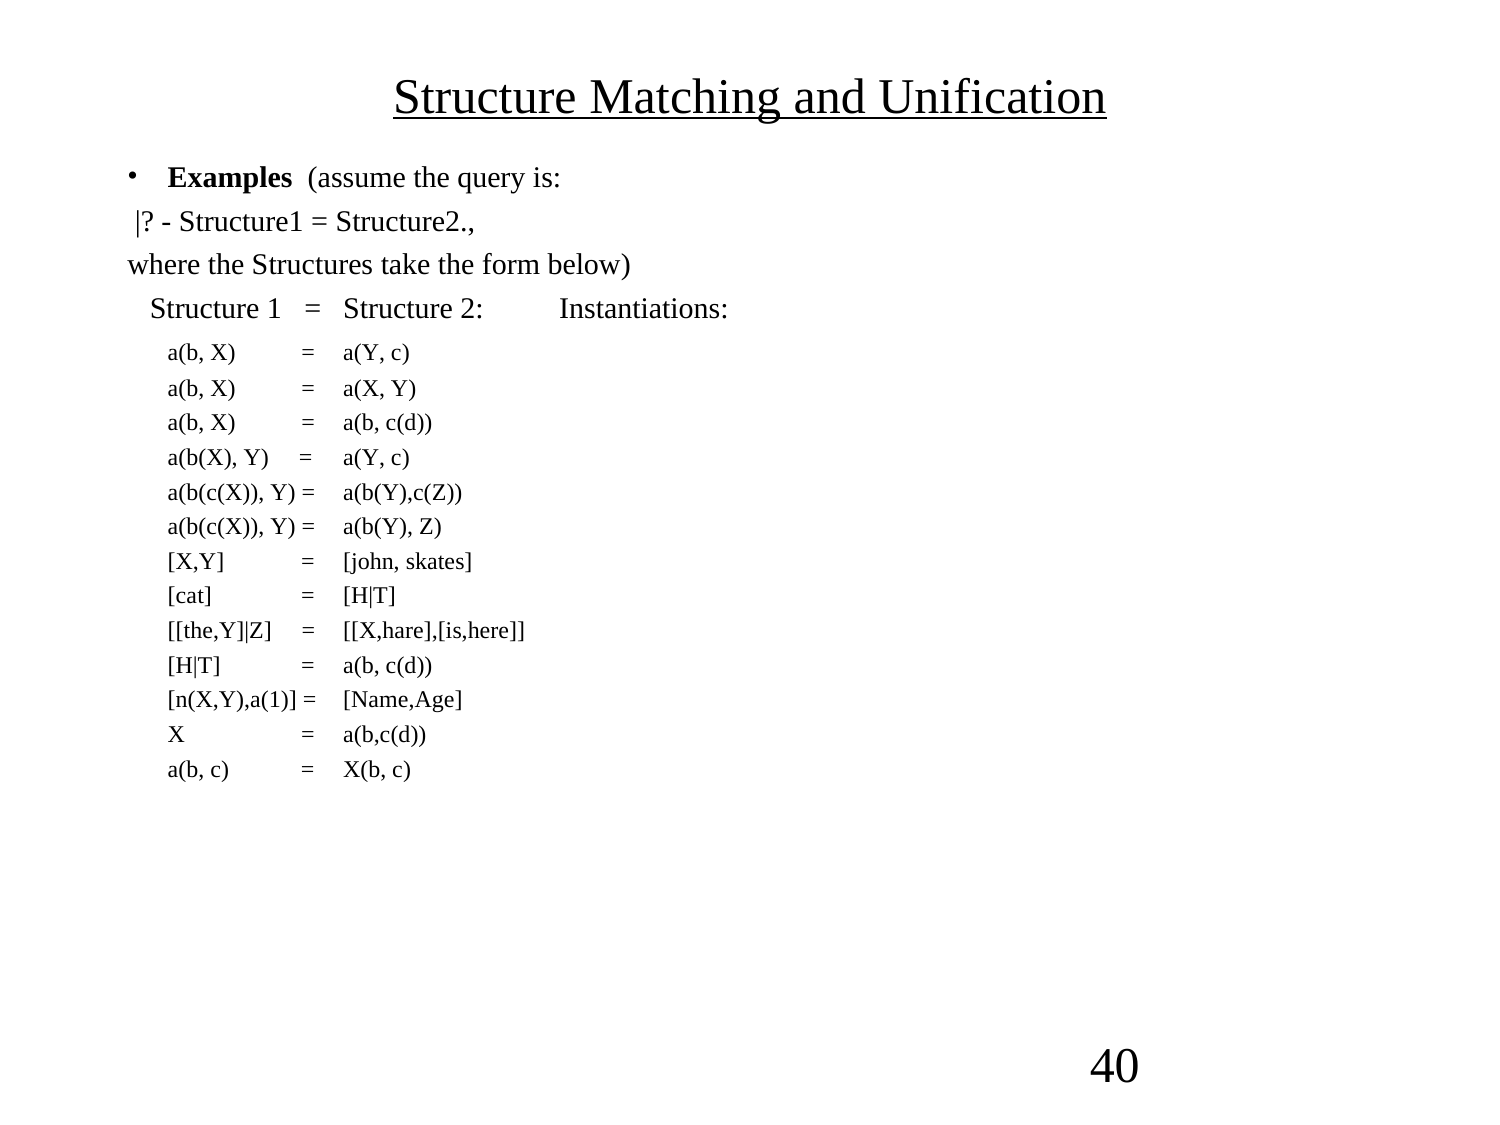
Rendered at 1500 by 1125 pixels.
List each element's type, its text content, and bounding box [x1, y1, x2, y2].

title Structure Matching and Unification [112, 0, 1388, 149]
list Examples (assume the query is: |? - Structure1 = Structure2., where the Structures take the form below) Structure 1 = Structure 2: Instantiations: a(b, X) = a(Y, c) a(b, X) = a(X, Y) a(b, X) = a(b, c(d)) a(b(X), Y) = a(Y, c) a(b(c(X)), Y) = a(b(Y),c(Z)) a(b(c(X)), Y) = a(b(Y), Z) [X,Y] = [john, skates] [cat] = [H|T] [[the,Y]|Z] = [[X,hare],[is,here]] [H|T] = a(b, c(d)) [n(X,Y),a(1)] = [Name,Age] X = a(b,c(d)) a(b, c) = X(b, c) [112, 149, 1388, 826]
